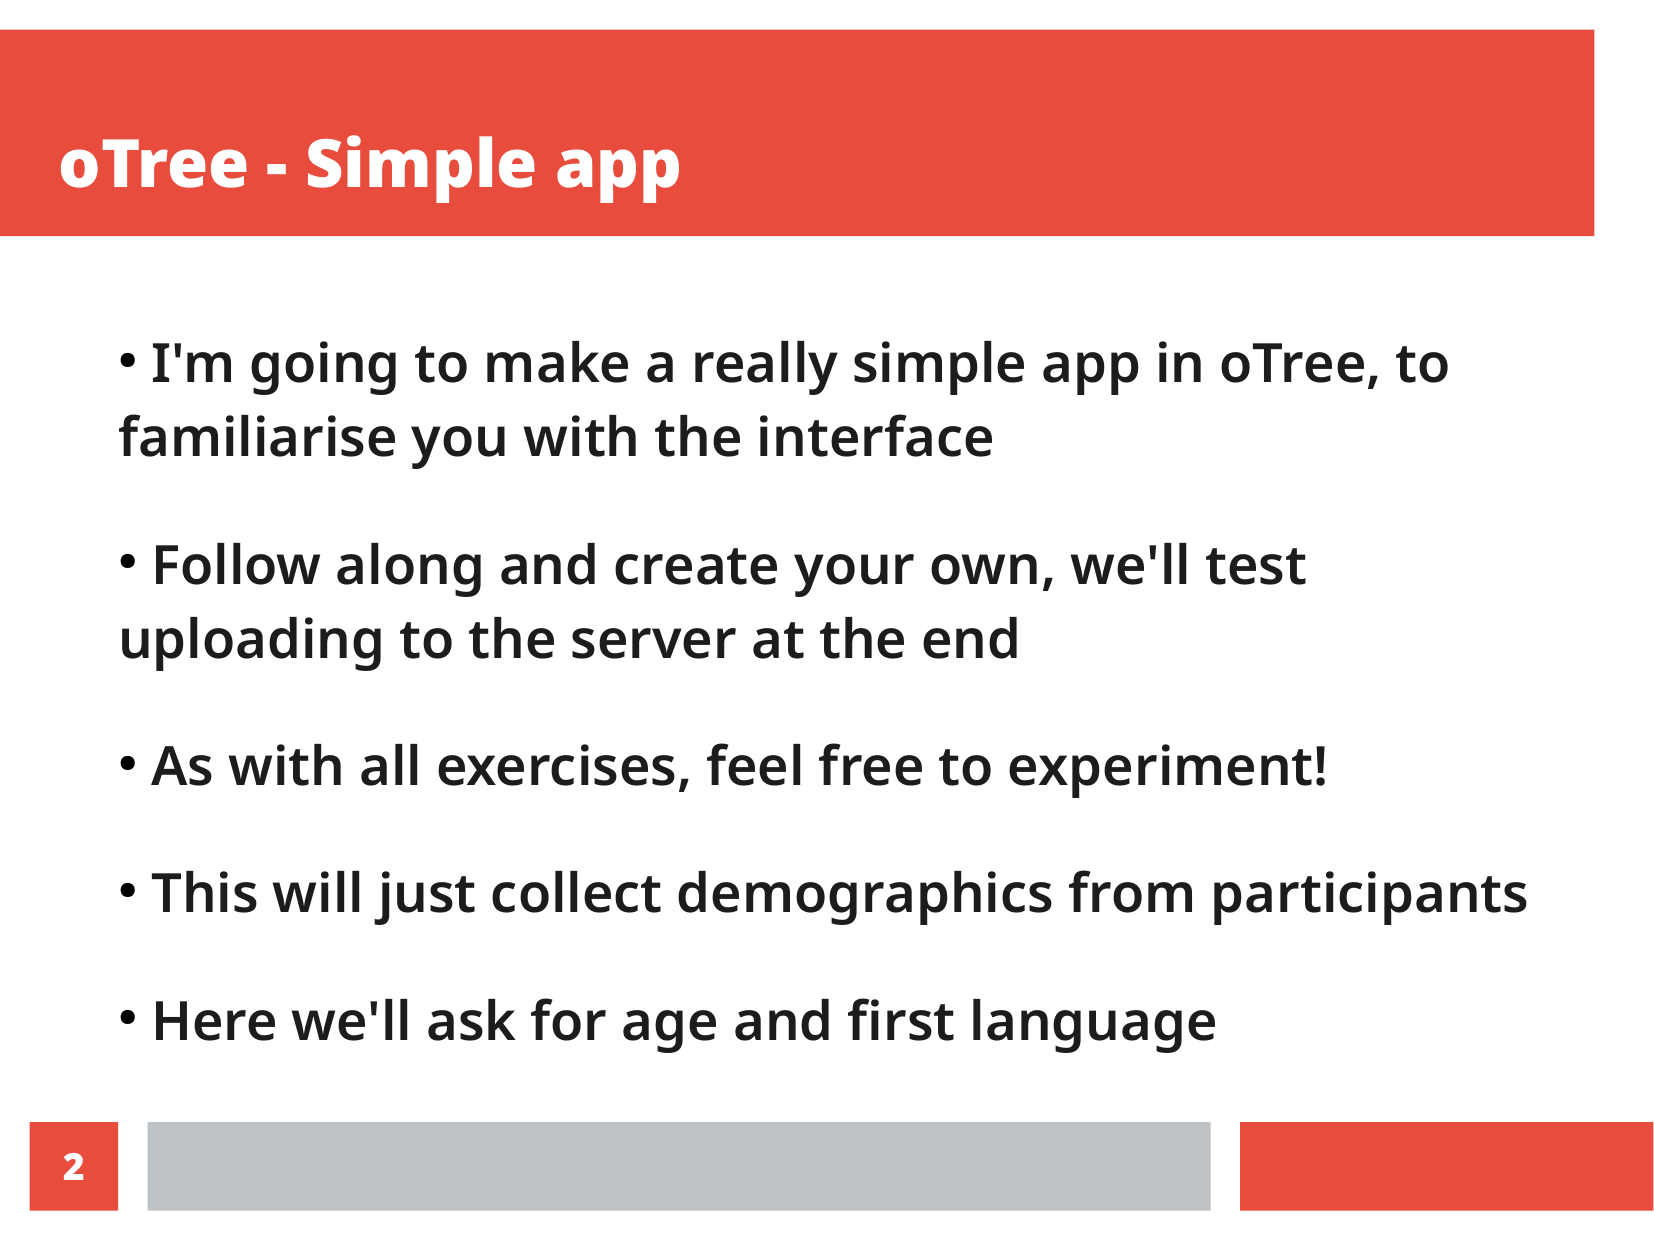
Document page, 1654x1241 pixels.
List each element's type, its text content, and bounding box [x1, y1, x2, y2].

title oTree - Simple app [59, 59, 1595, 207]
list I'm going to make a really simple app in oTree, to familiarise you with the interface Follow along and create your own, we'll test uploading to the server at the end As with all exercises, feel free to experiment! This will just collect demographics from participants Here we'll ask for age and first language [59, 324, 1565, 1093]
